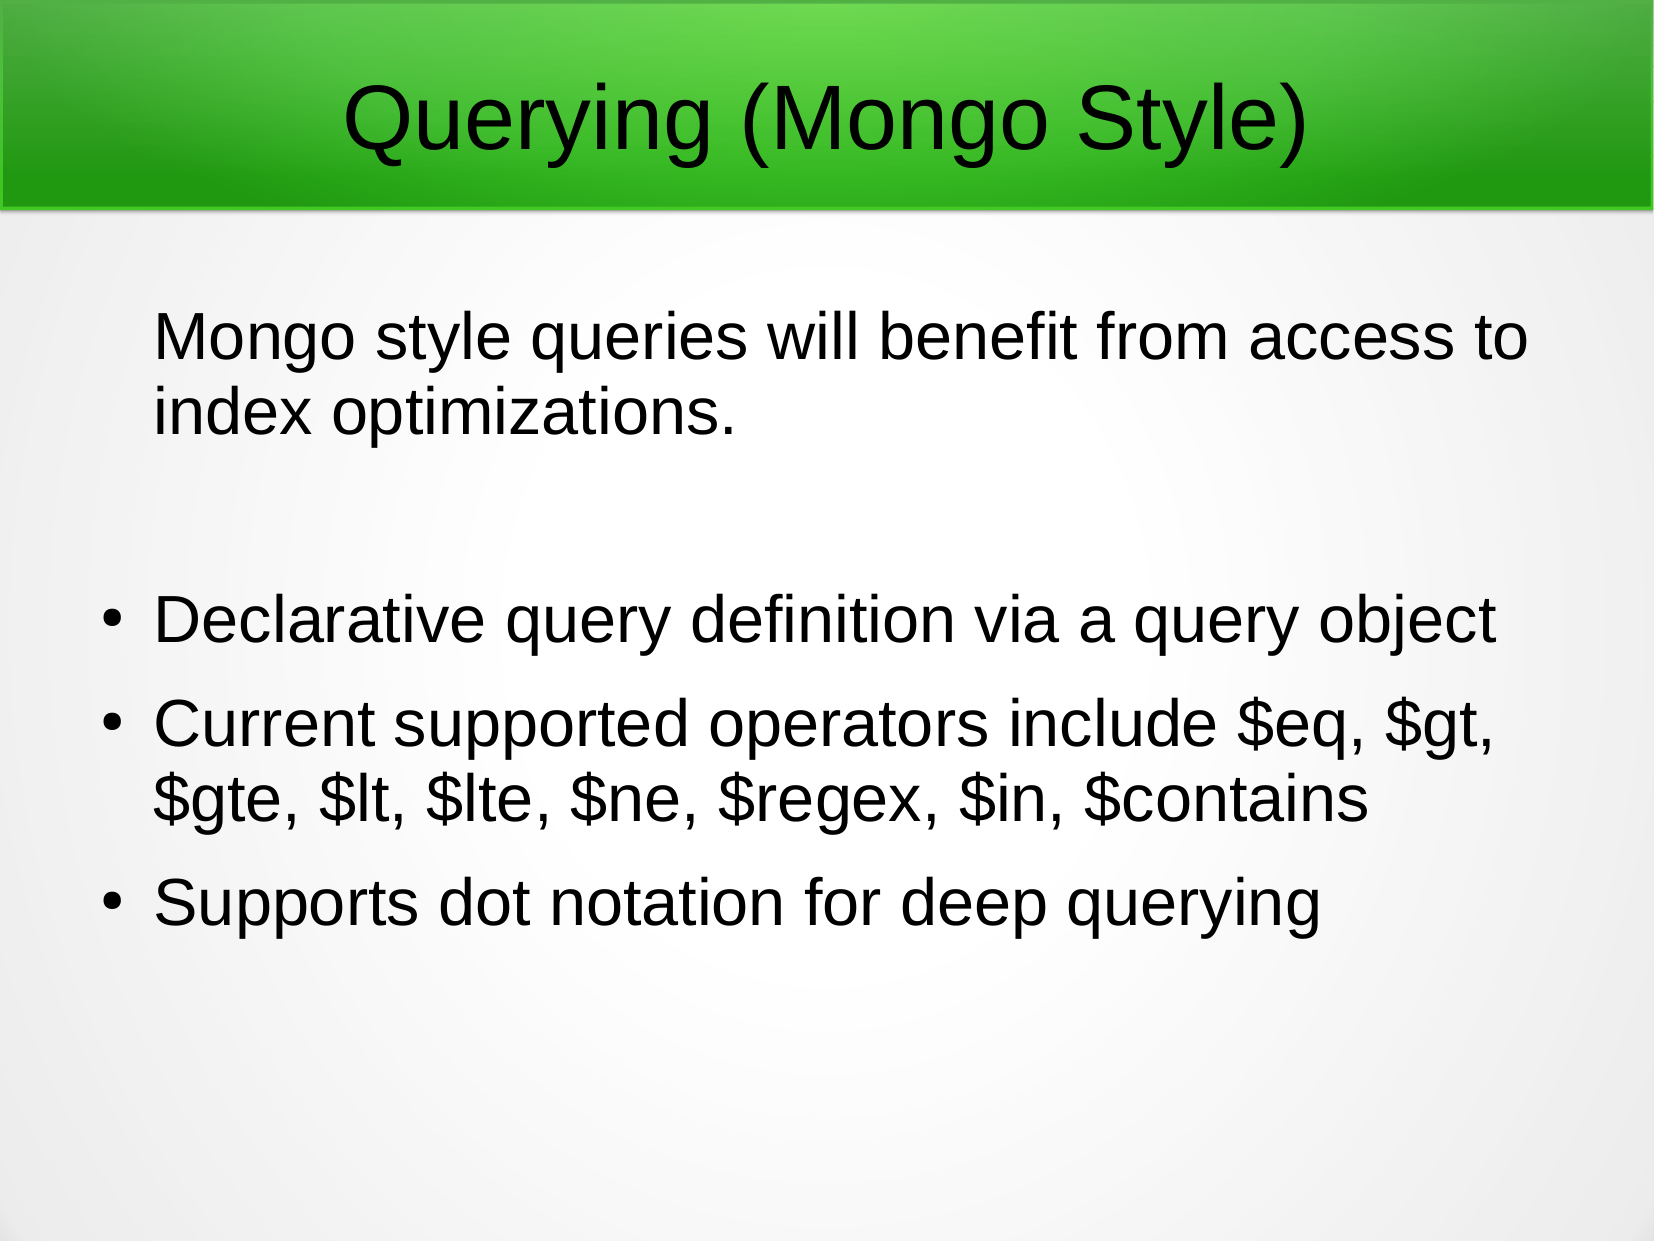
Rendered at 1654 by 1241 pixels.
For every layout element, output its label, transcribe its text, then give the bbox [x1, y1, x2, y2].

list Mongo style queries will benefit from access to index optimizations. Declarative query definition via a query object Current supported operators include $eq, $gt, $gte, $lt, $lte, $ne, $regex, $in, $contains Supports dot notation for deep querying [82, 299, 1571, 1019]
title Querying (Mongo Style) [82, 47, 1571, 189]
